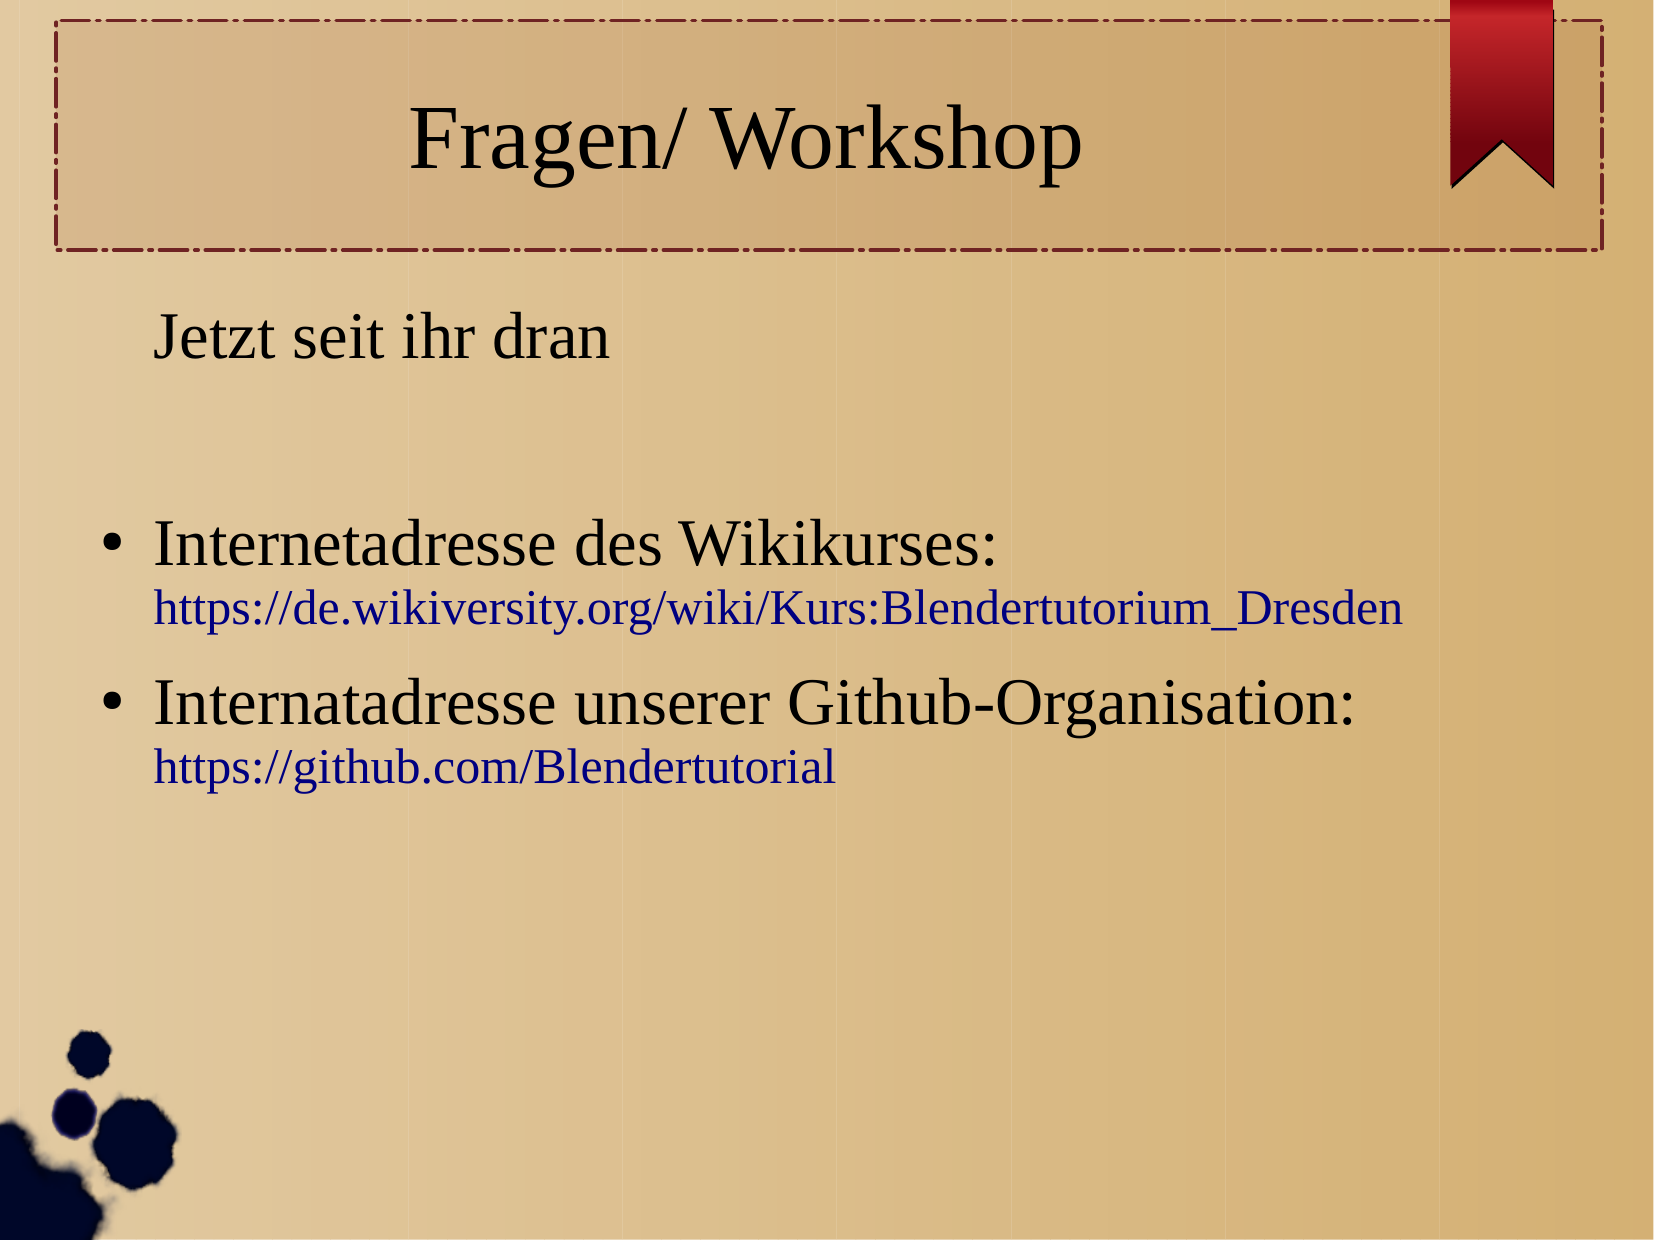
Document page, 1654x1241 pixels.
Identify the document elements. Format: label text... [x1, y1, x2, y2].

title Fragen/ Workshop [82, 47, 1412, 229]
list Jetzt seit ihr dran Internetadresse des Wikikurses: https://de.wikiversity.org/wiki/Kurs:Blendertutorium_Dresden Internatadresse unserer Github-Organisation: https://github.com/Blendertutorial [82, 299, 1571, 1019]
